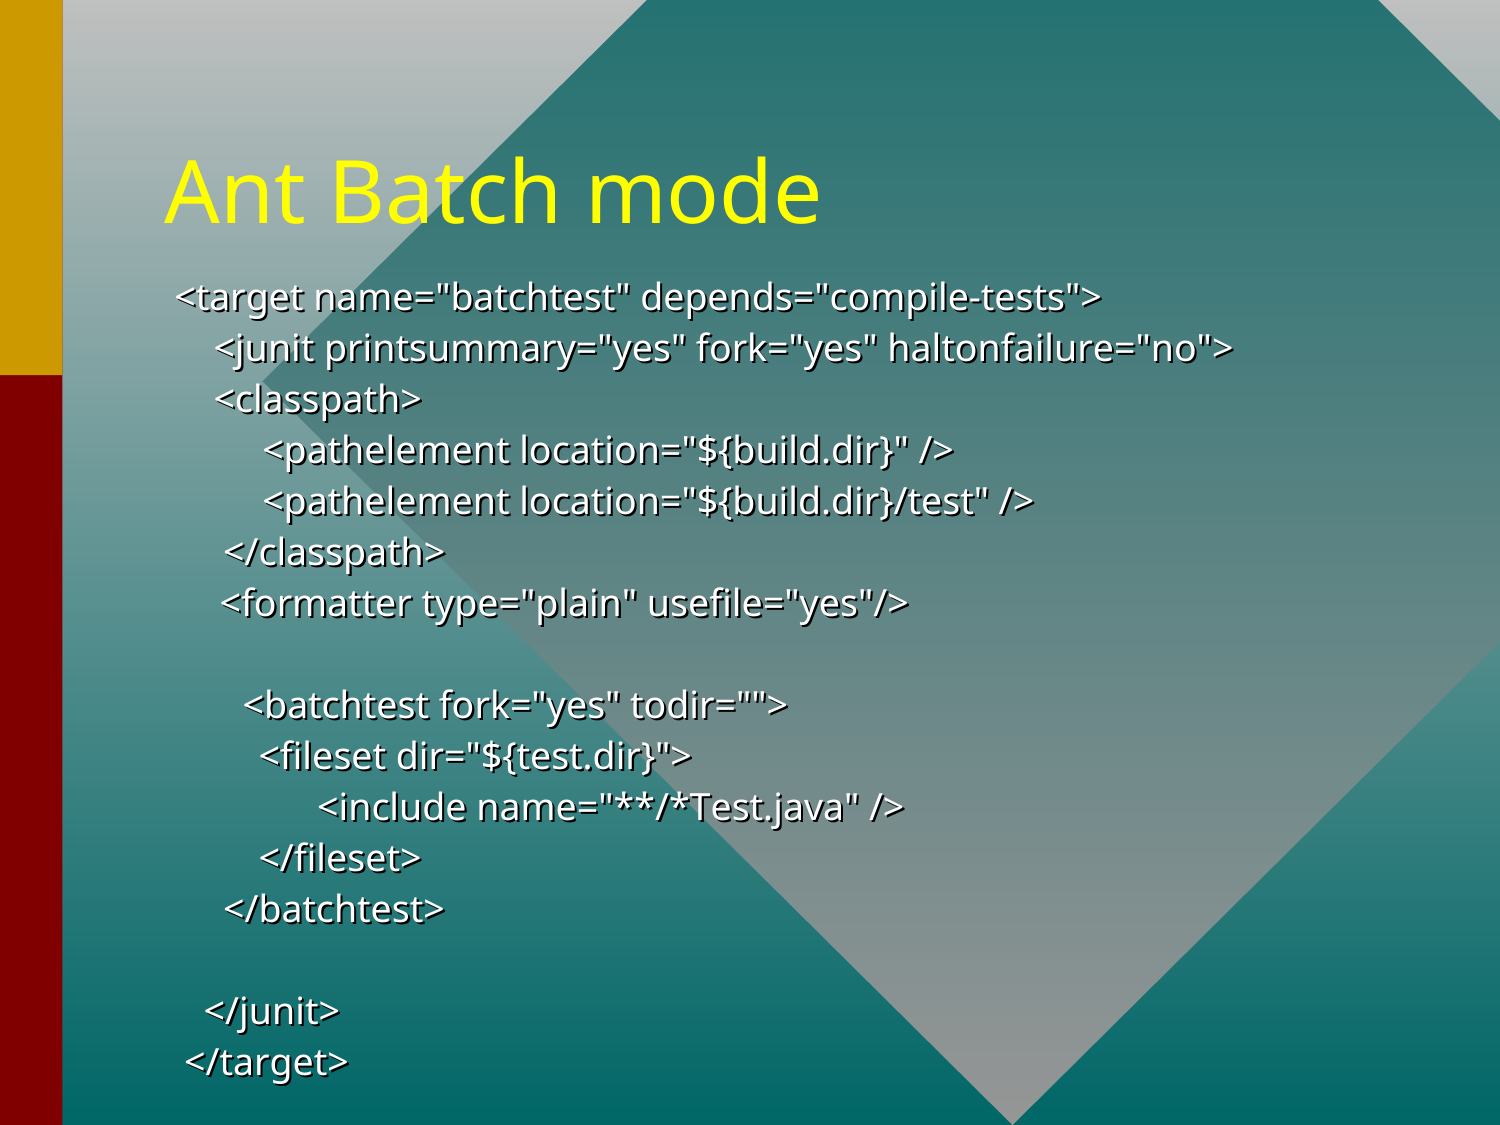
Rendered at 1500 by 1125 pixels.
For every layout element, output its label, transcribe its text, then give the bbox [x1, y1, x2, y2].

list <target name="batchtest" depends="compile-tests"> <junit printsummary="yes" fork="yes" haltonfailure="no"> <classpath> <pathelement location="${build.dir}" /> <pathelement location="${build.dir}/test" /> </classpath> <formatter type="plain" usefile="yes"/> <batchtest fork="yes" todir=""> <fileset dir="${test.dir}"> <include name="**/*Test.java" /> </fileset> </batchtest> </junit> </target> [149, 262, 1388, 1026]
title Ant Batch mode [150, 99, 1351, 262]
